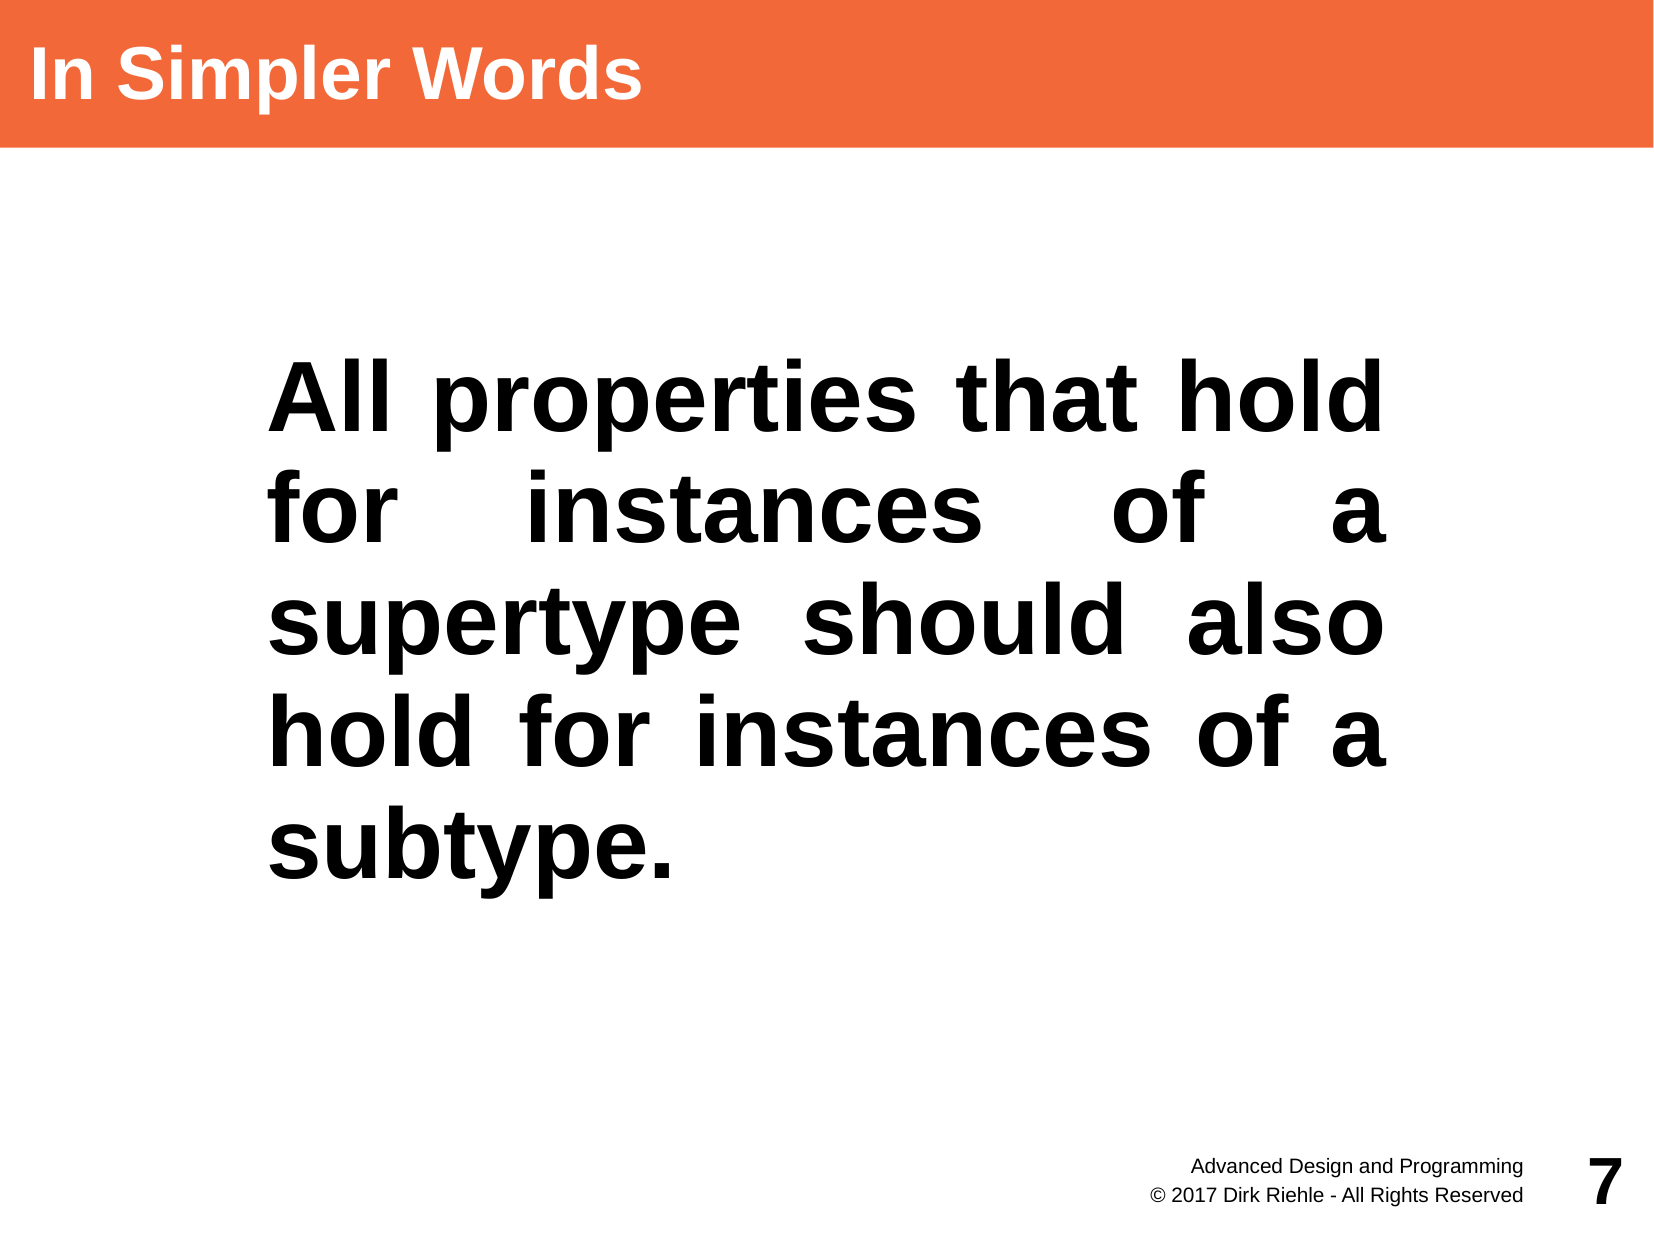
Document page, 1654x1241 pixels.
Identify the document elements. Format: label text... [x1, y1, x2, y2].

title In Simpler Words [0, 0, 1654, 148]
subtitle All properties that hold for instances of a supertype should also hold for instances of a subtype. [29, 177, 1625, 1063]
